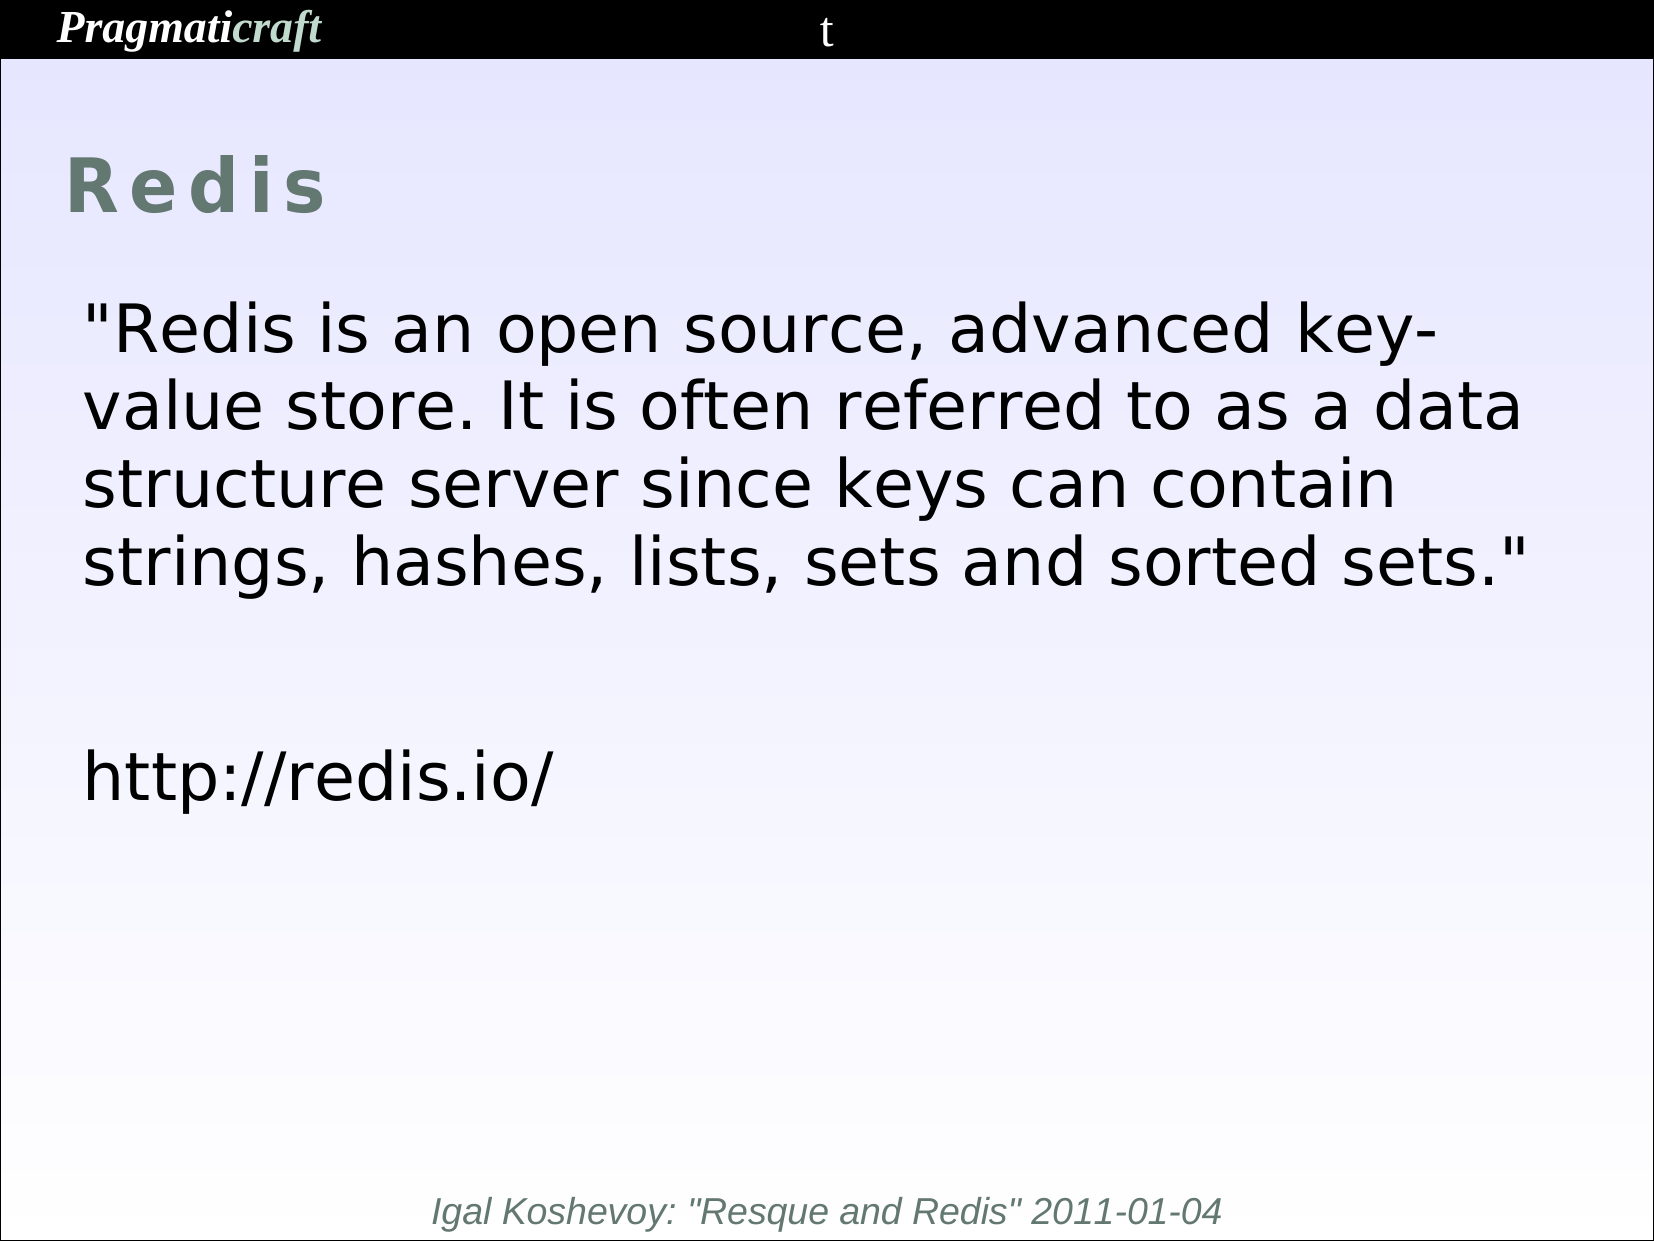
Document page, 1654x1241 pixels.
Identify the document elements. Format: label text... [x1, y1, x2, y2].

title Redis [64, 112, 1587, 261]
list "Redis is an open source, advanced key-value store. It is often referred to as a data structure server since keys can contain strings, hashes, lists, sets and sorted sets." http://redis.io/ [82, 290, 1571, 1094]
